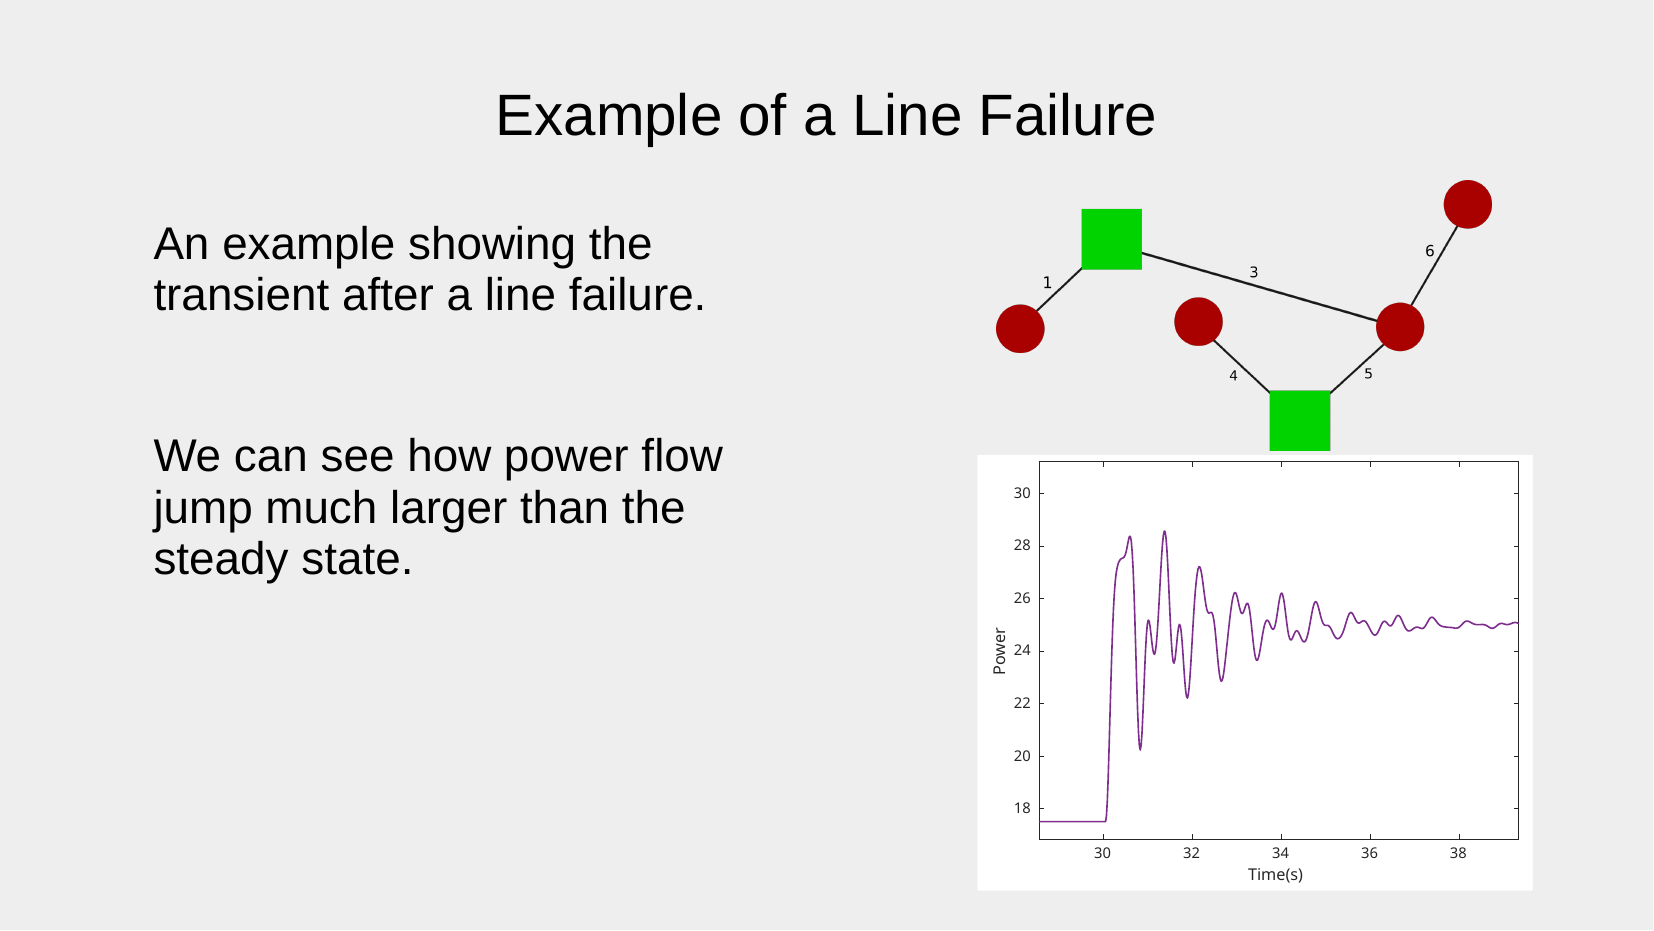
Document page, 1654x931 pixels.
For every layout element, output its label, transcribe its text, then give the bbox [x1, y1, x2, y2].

picture [977, 455, 1533, 891]
list An example showing the transient after a line failure. We can see how power flow jump much larger than the steady state. [82, 217, 826, 758]
title Example of a Line Failure [82, 37, 1571, 193]
picture [996, 180, 1492, 451]
